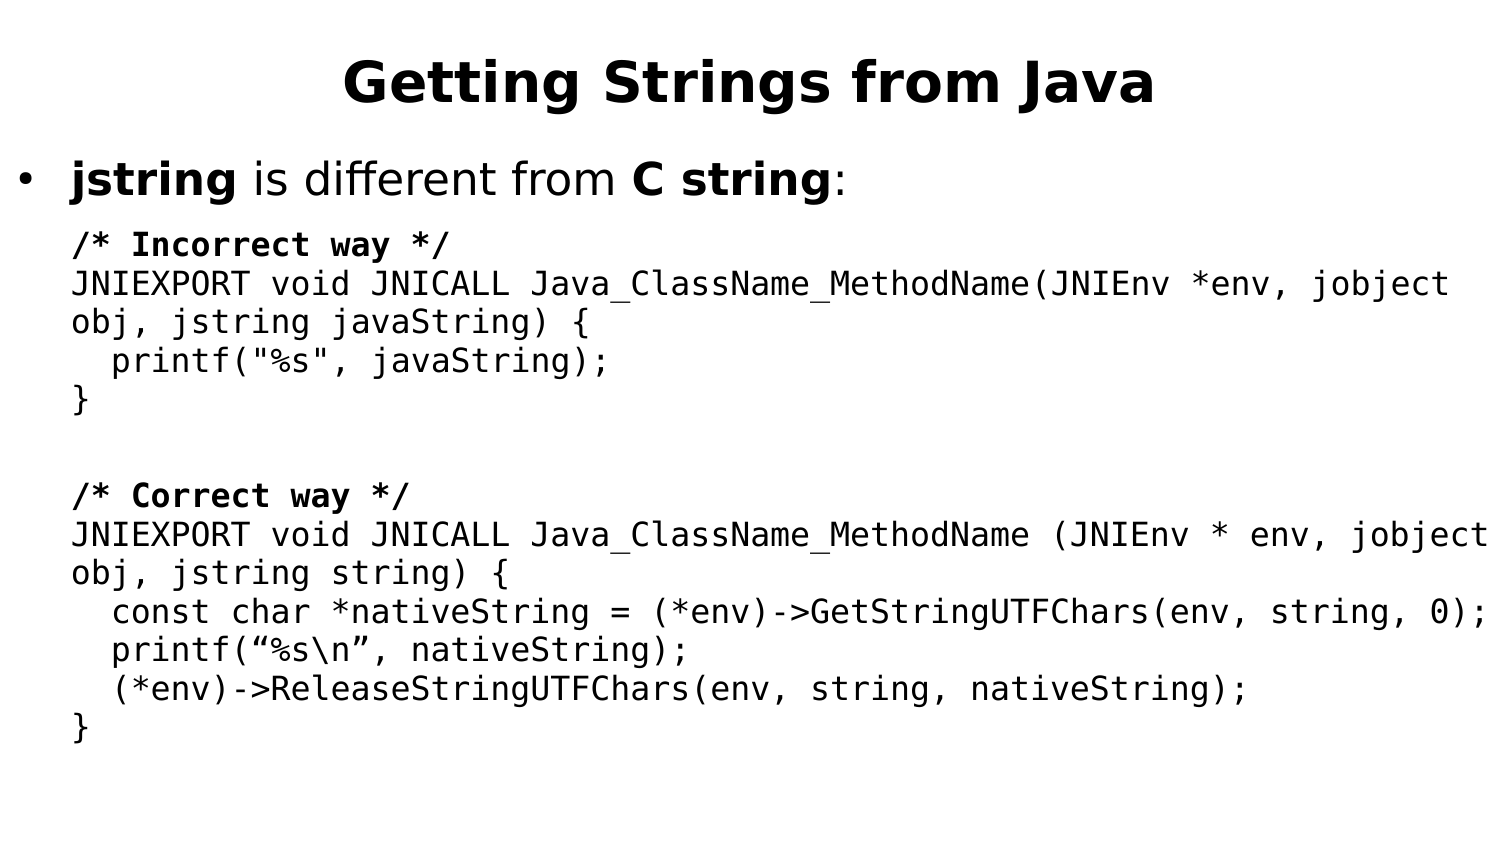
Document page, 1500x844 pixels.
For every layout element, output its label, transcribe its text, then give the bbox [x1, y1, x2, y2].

list jstring is different from C string: /* Incorrect way */ JNIEXPORT void JNICALL Java_ClassName_MethodName(JNIEnv *env, jobject obj, jstring javaString) { printf("%s", javaString); } /* Correct way */ JNIEXPORT void JNICALL Java_ClassName_MethodName (JNIEnv * env, jobject obj, jstring string) { const char *nativeString = (*env)->GetStringUTFChars(env, string, 0); printf(“%s\n”, nativeString); (*env)->ReleaseStringUTFChars(env, string, nativeString); } [0, 153, 1500, 807]
title Getting Strings from Java [75, 33, 1425, 133]
